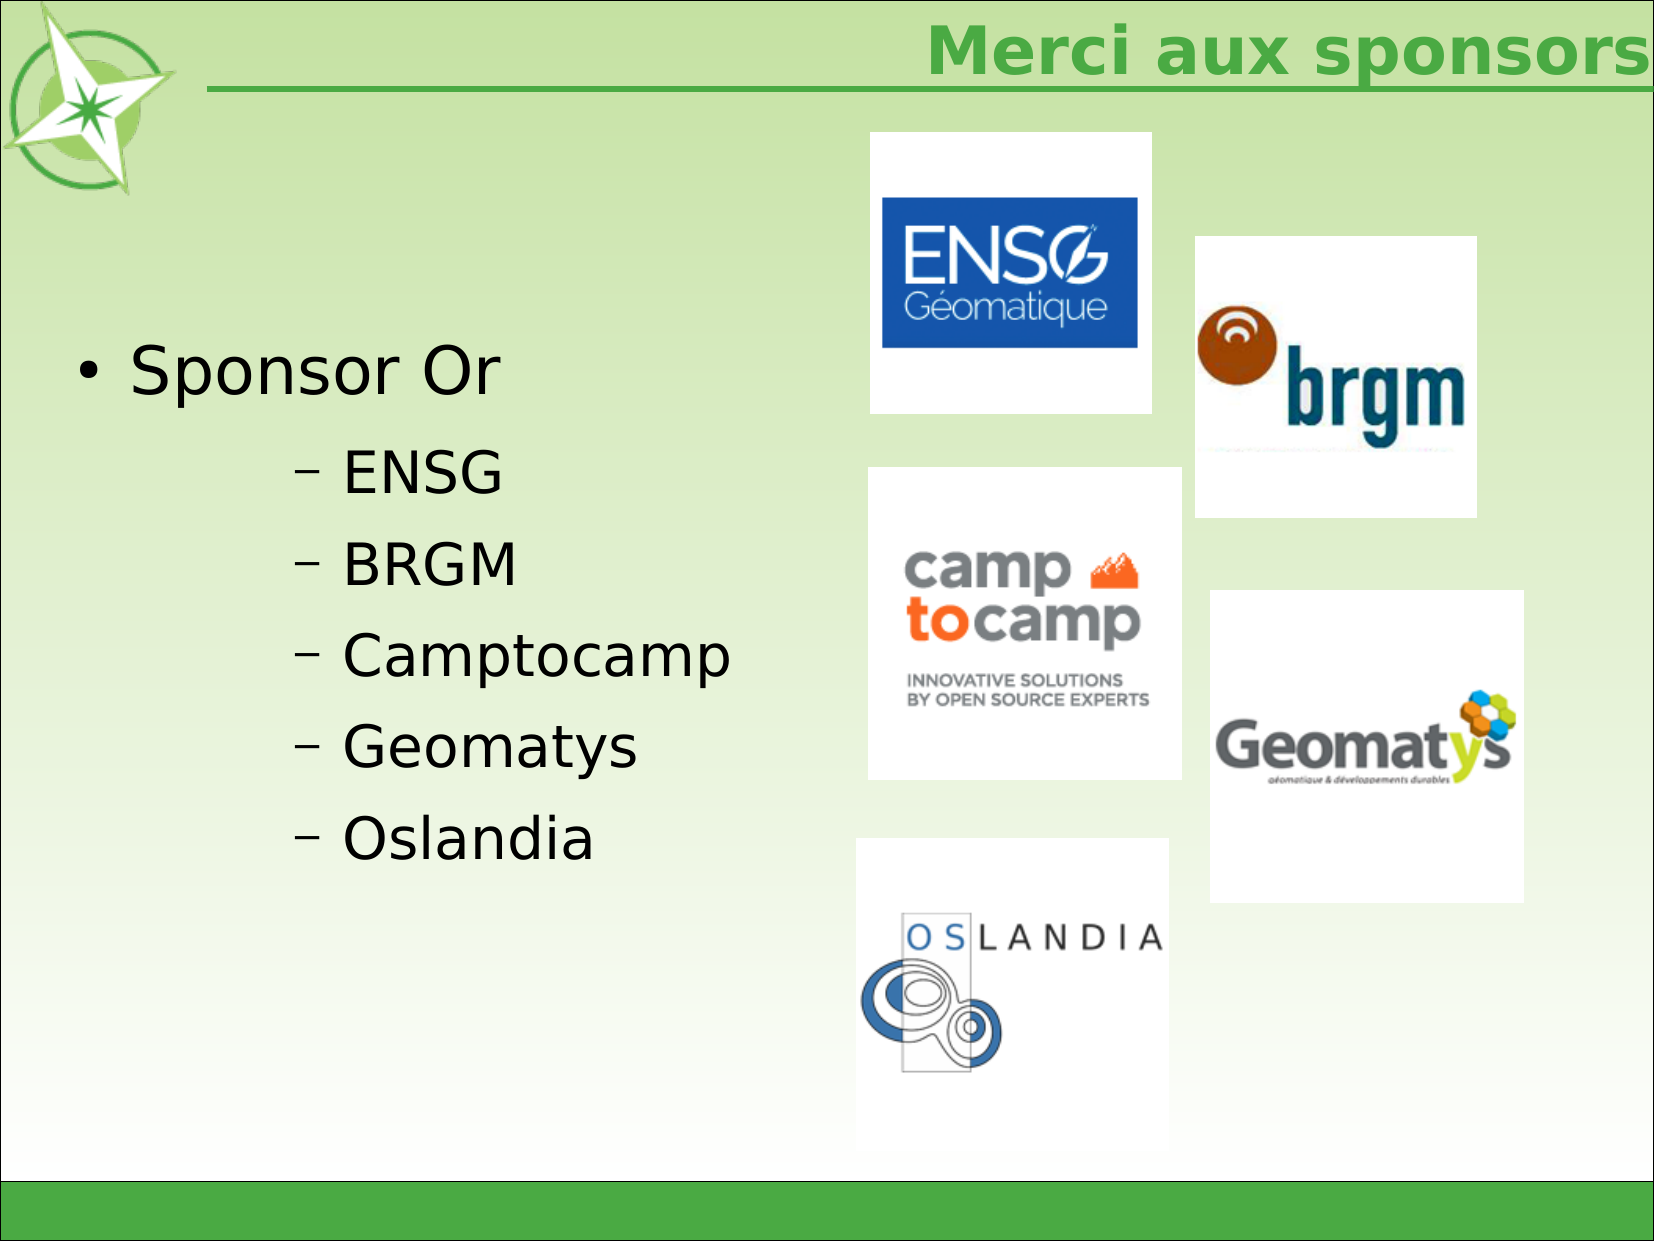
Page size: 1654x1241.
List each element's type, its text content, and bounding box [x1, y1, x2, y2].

picture [2, 0, 178, 197]
picture [1210, 590, 1524, 904]
picture [868, 467, 1182, 780]
title Merci aux sponsors [165, 2, 1654, 101]
picture [1195, 236, 1477, 518]
picture [870, 132, 1152, 414]
list Sponsor Or ENSG BRGM Camptocamp Geomatys Oslandia [59, 332, 951, 975]
picture [856, 838, 1169, 1152]
